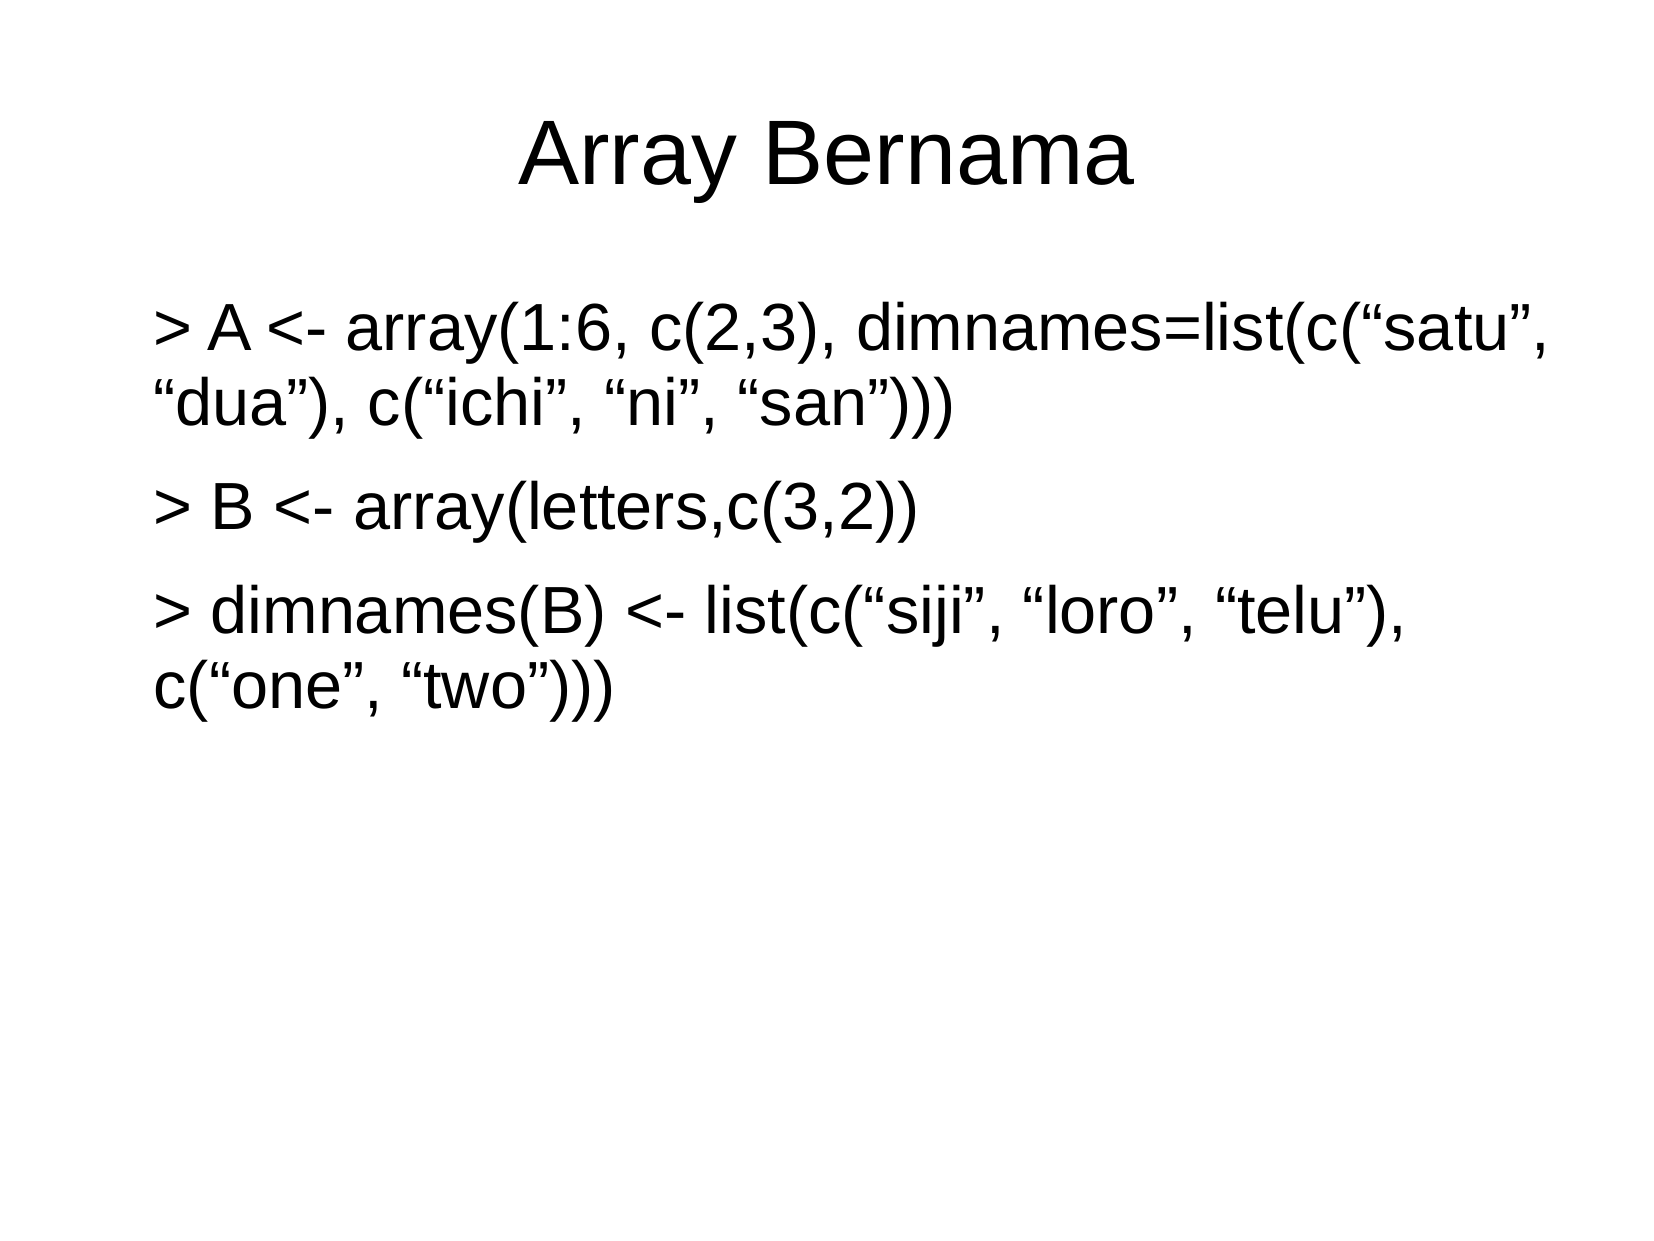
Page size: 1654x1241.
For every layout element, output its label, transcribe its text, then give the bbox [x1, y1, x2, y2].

list > A <- array(1:6, c(2,3), dimnames=list(c(“satu”, “dua”), c(“ichi”, “ni”, “san”))) > B <- array(letters,c(3,2)) > dimnames(B) <- list(c(“siji”, “loro”, “telu”), c(“one”, “two”))) [82, 290, 1571, 1010]
title Array Bernama [82, 49, 1571, 257]
